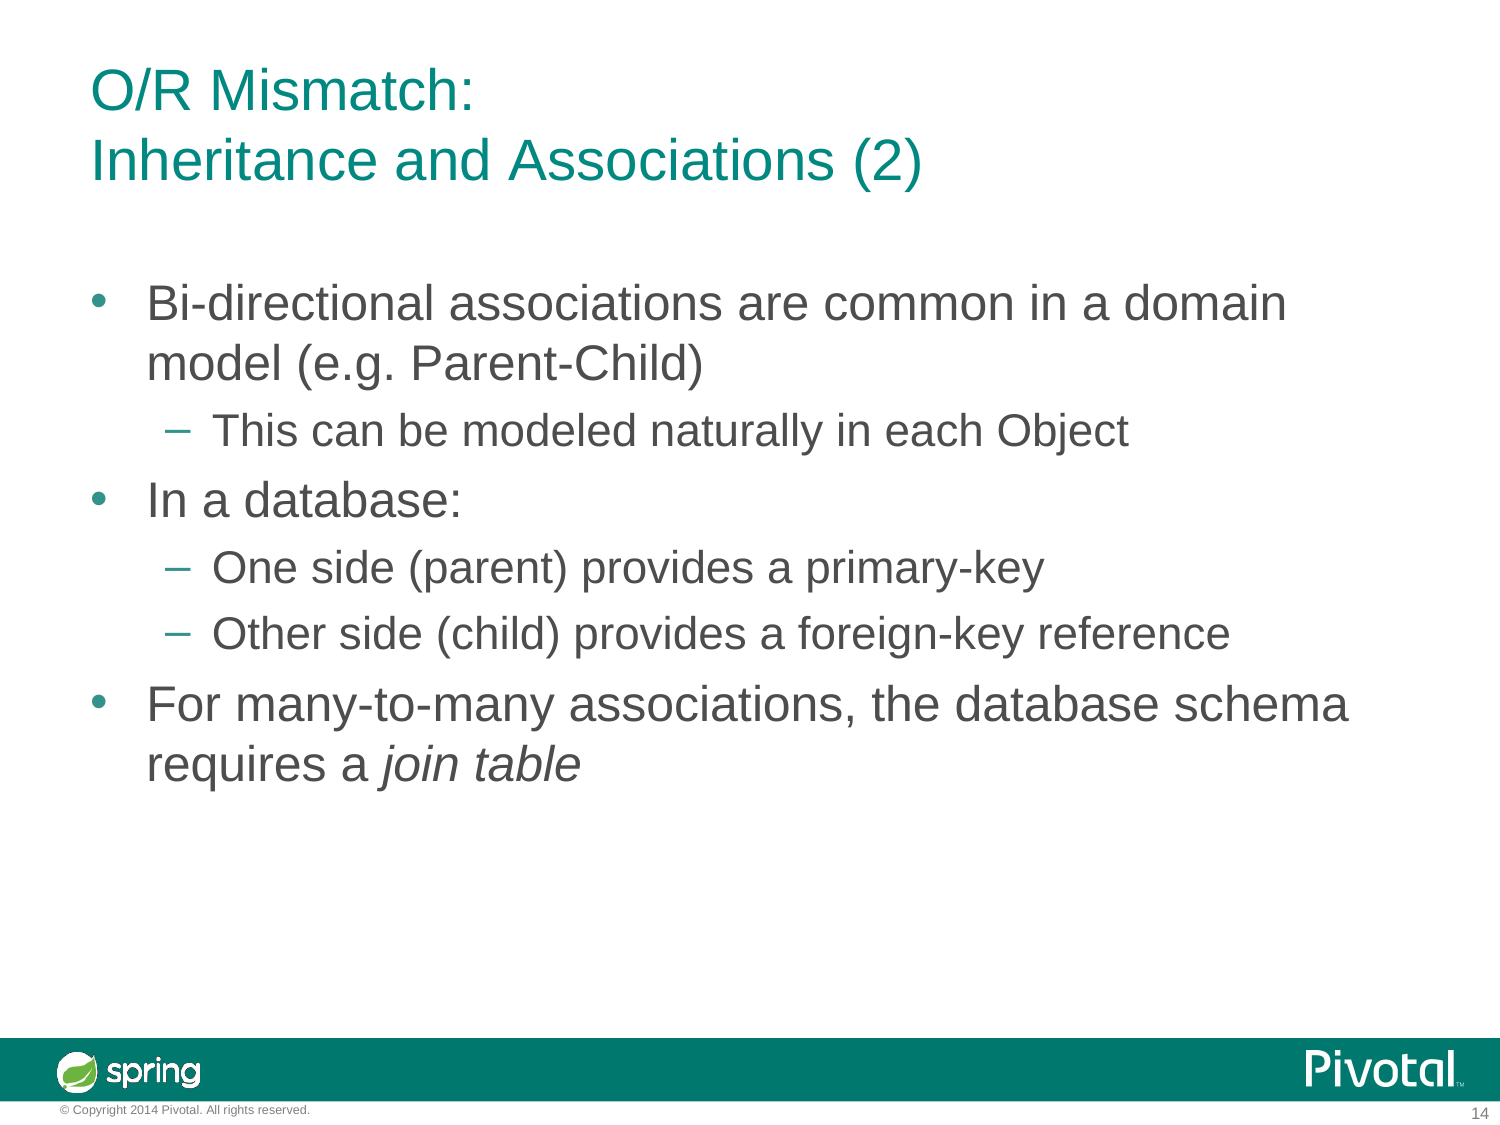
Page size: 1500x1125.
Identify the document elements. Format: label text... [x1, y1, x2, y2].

list Bi-directional associations are common in a domain model (e.g. Parent-Child) This can be modeled naturally in each Object In a database: One side (parent) provides a primary-key Other side (child) provides a foreign-key reference For many-to-many associations, the database schema requires a join table [75, 262, 1426, 1005]
picture [1306, 1050, 1464, 1087]
picture [32, 1041, 210, 1103]
title O/R Mismatch: Inheritance and Associations (2) [75, 45, 1426, 233]
